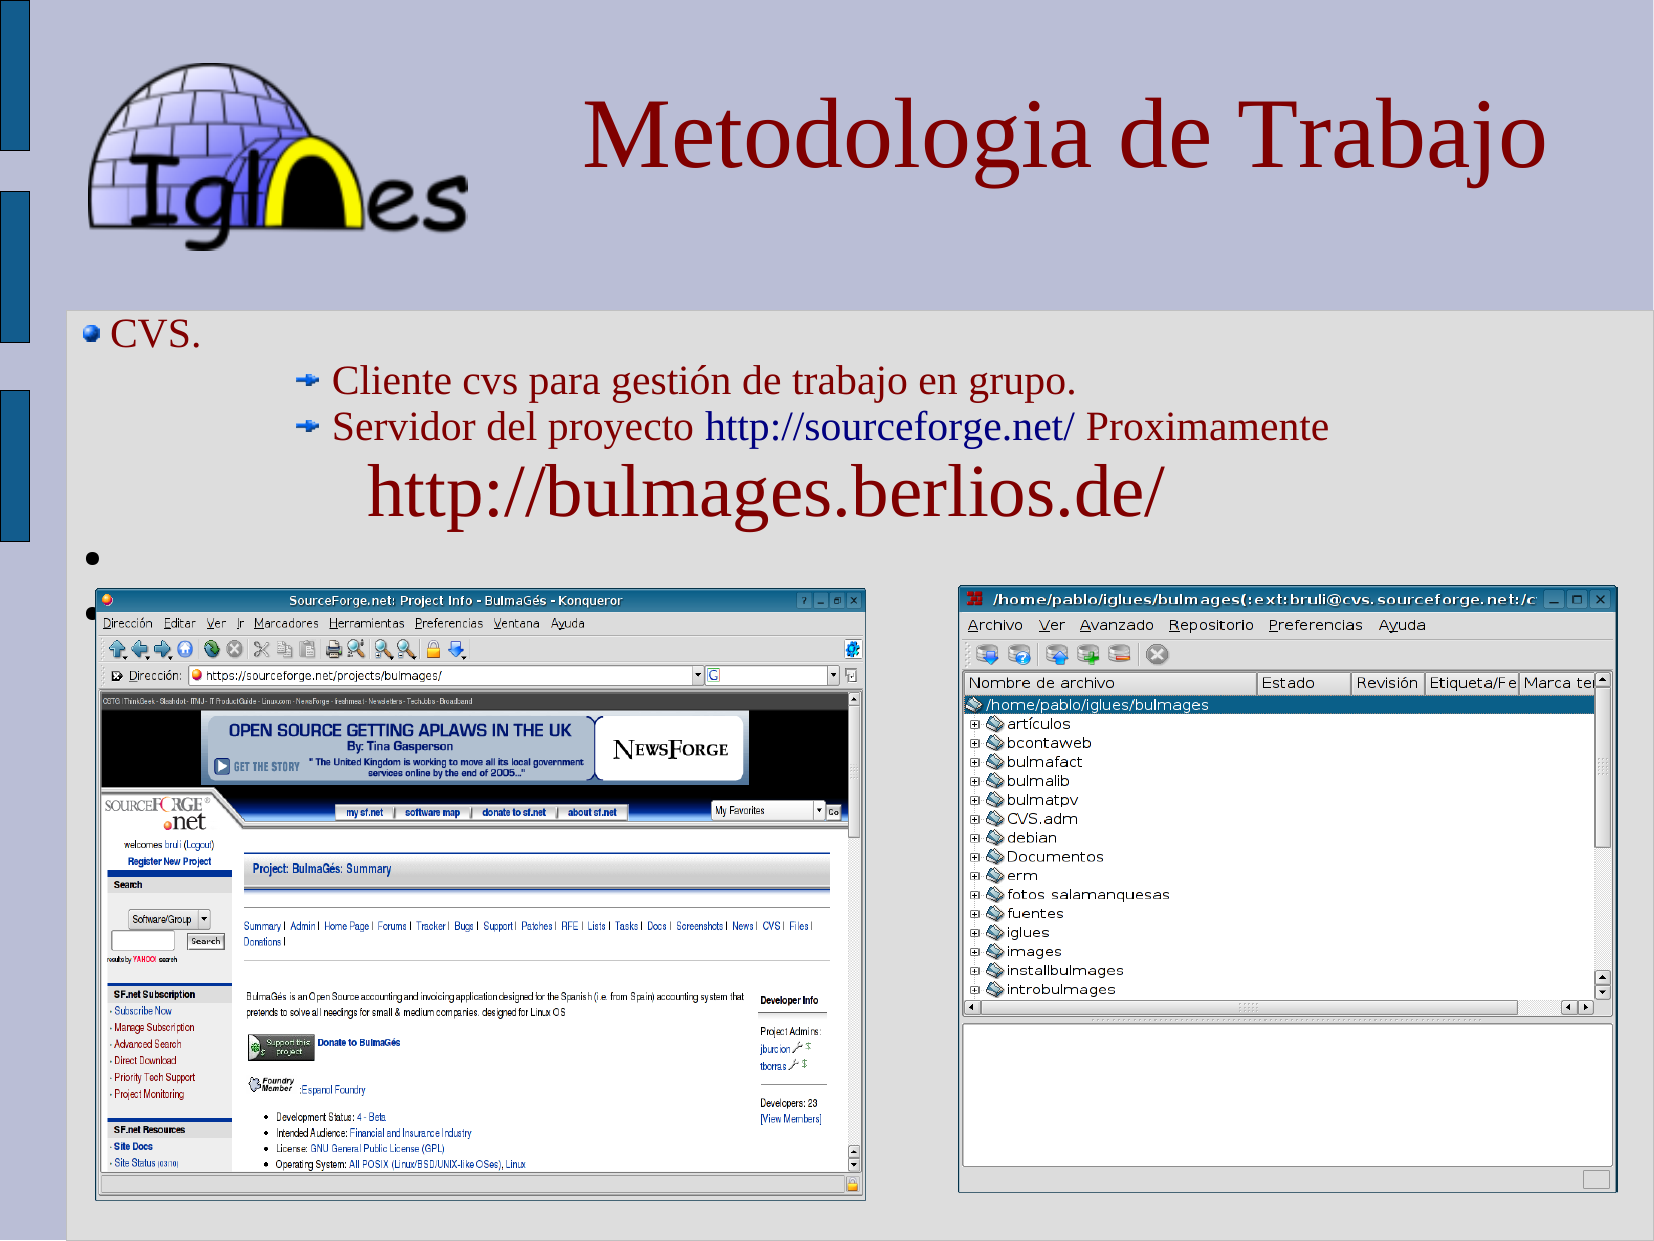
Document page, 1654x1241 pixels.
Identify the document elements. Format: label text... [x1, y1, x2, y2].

text_box Metodologia de Trabajo [546, 78, 1586, 199]
picture [88, 63, 468, 252]
picture [97, 593, 866, 1201]
picture [960, 591, 1615, 1193]
text_box CVS. Cliente cvs para gestión de trabajo en grupo. Servidor del proyecto http://sourceforge.net/ Proximamente http://bulmages.berlios.de/ [83, 310, 1567, 1241]
